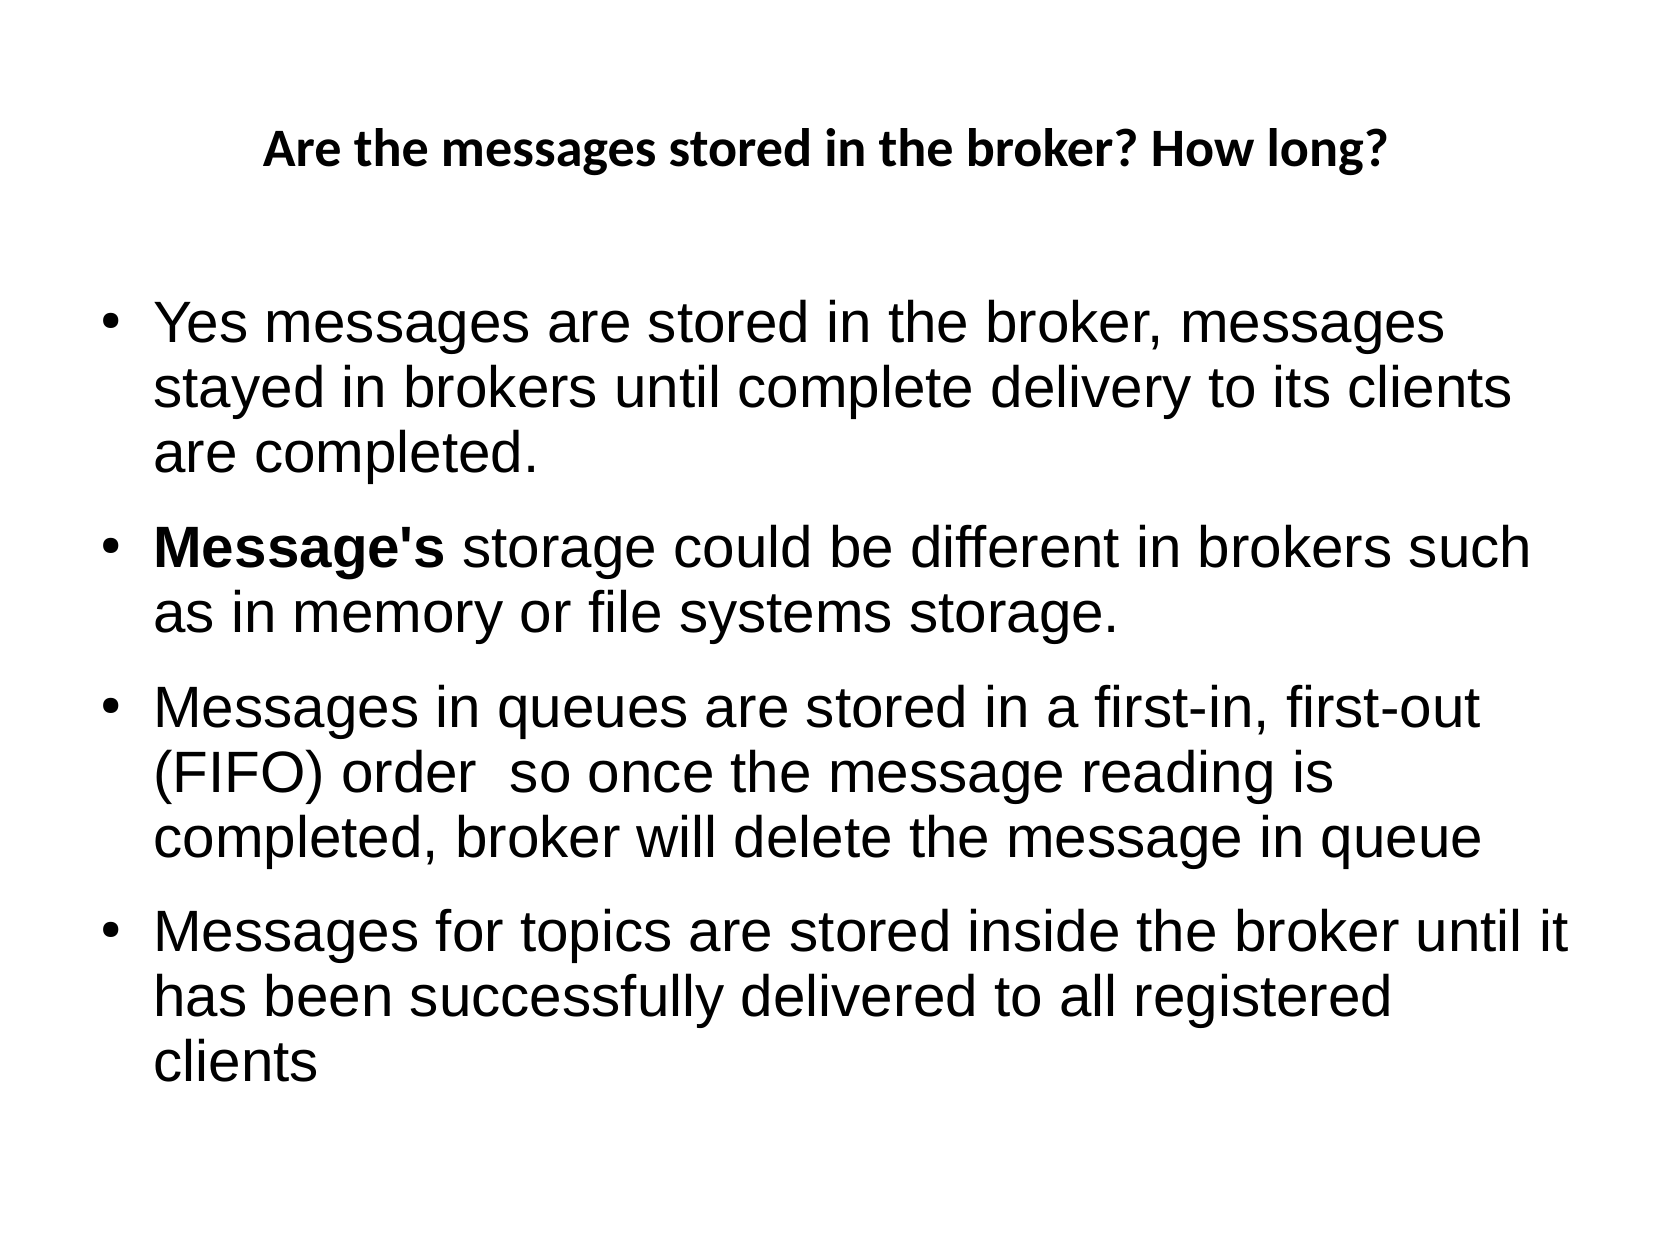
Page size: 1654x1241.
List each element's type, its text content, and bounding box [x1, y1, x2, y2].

title Are the messages stored in the broker? How long? [82, 49, 1571, 257]
list Yes messages are stored in the broker, messages stayed in brokers until complete delivery to its clients are completed. Message's storage could be different in brokers such as in memory or file systems storage. Messages in queues are stored in a first-in, first-out (FIFO) order so once the message reading is completed, broker will delete the message in queue Messages for topics are stored inside the broker until it has been successfully delivered to all registered clients [82, 290, 1571, 1241]
